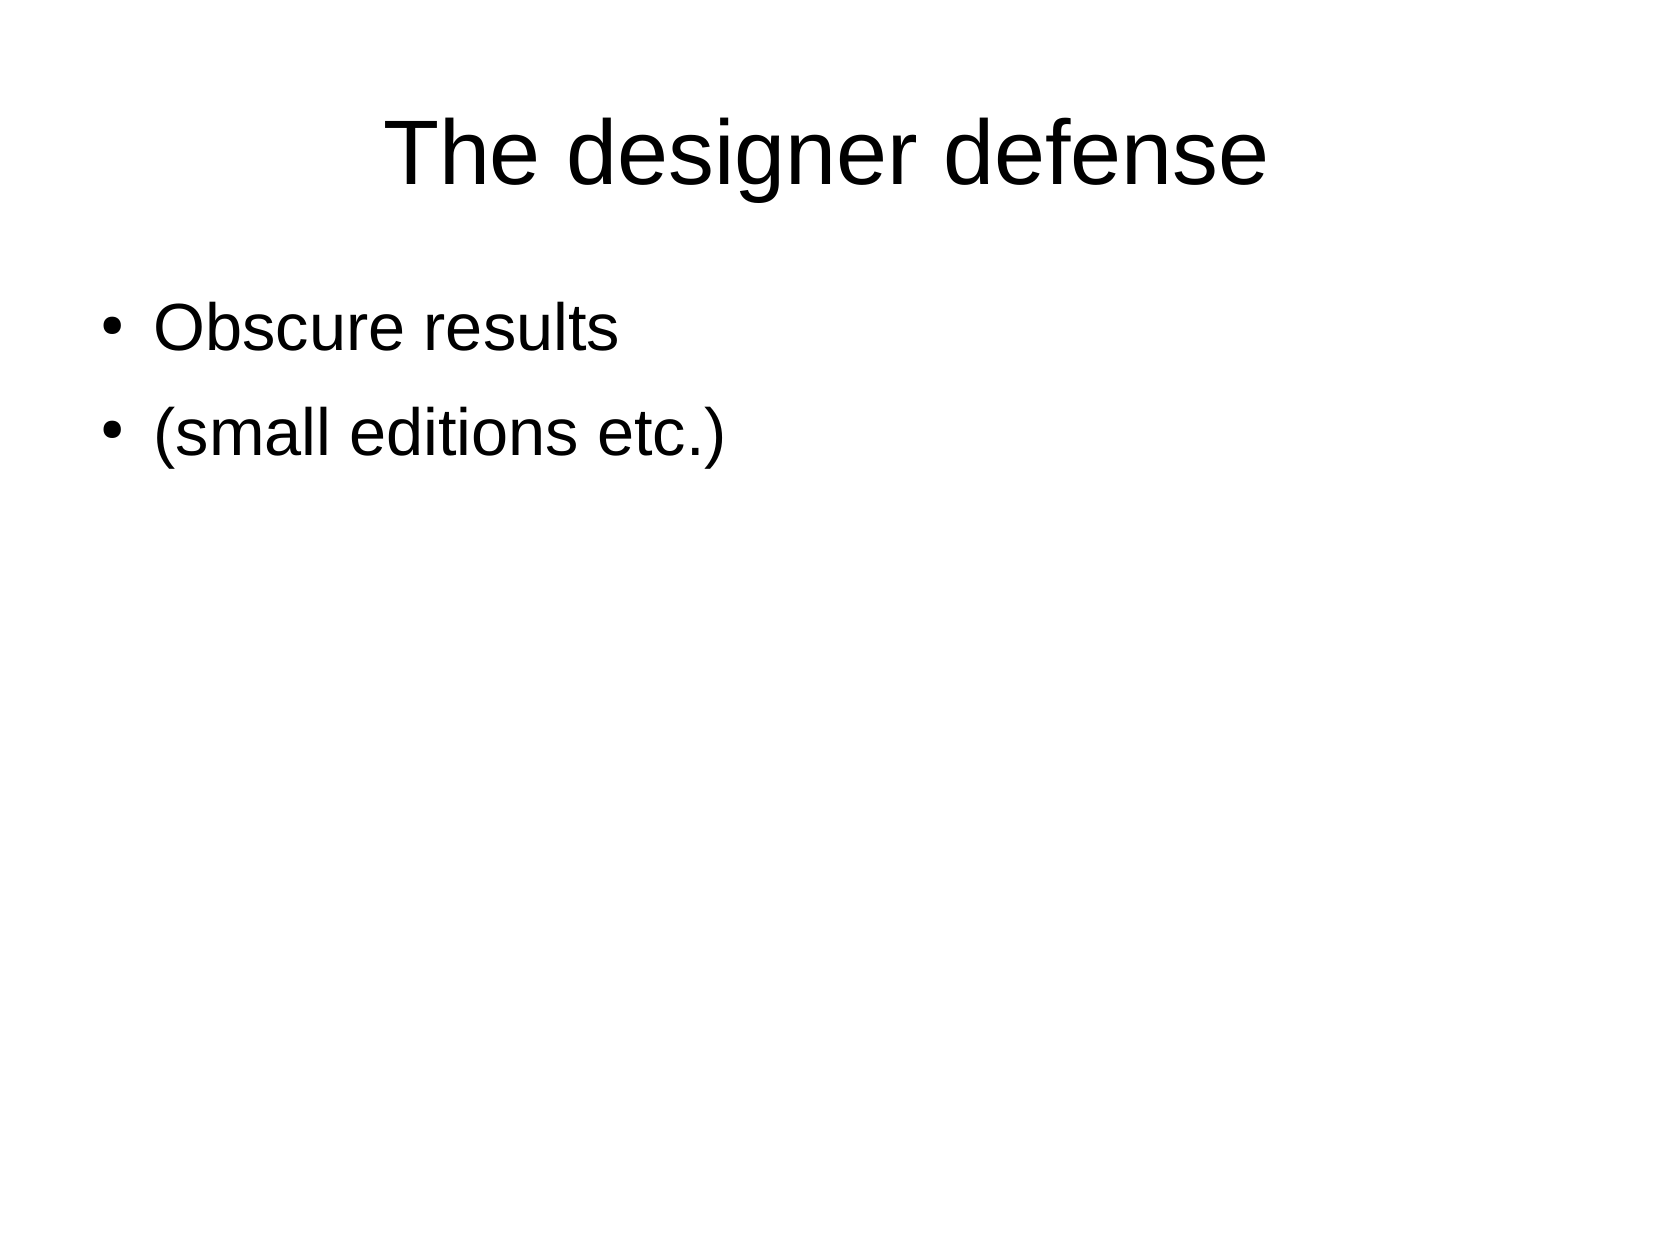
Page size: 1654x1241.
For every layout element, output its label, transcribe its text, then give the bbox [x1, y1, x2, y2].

title The designer defense [82, 49, 1571, 257]
list Obscure results (small editions etc.) [82, 290, 1538, 1010]
